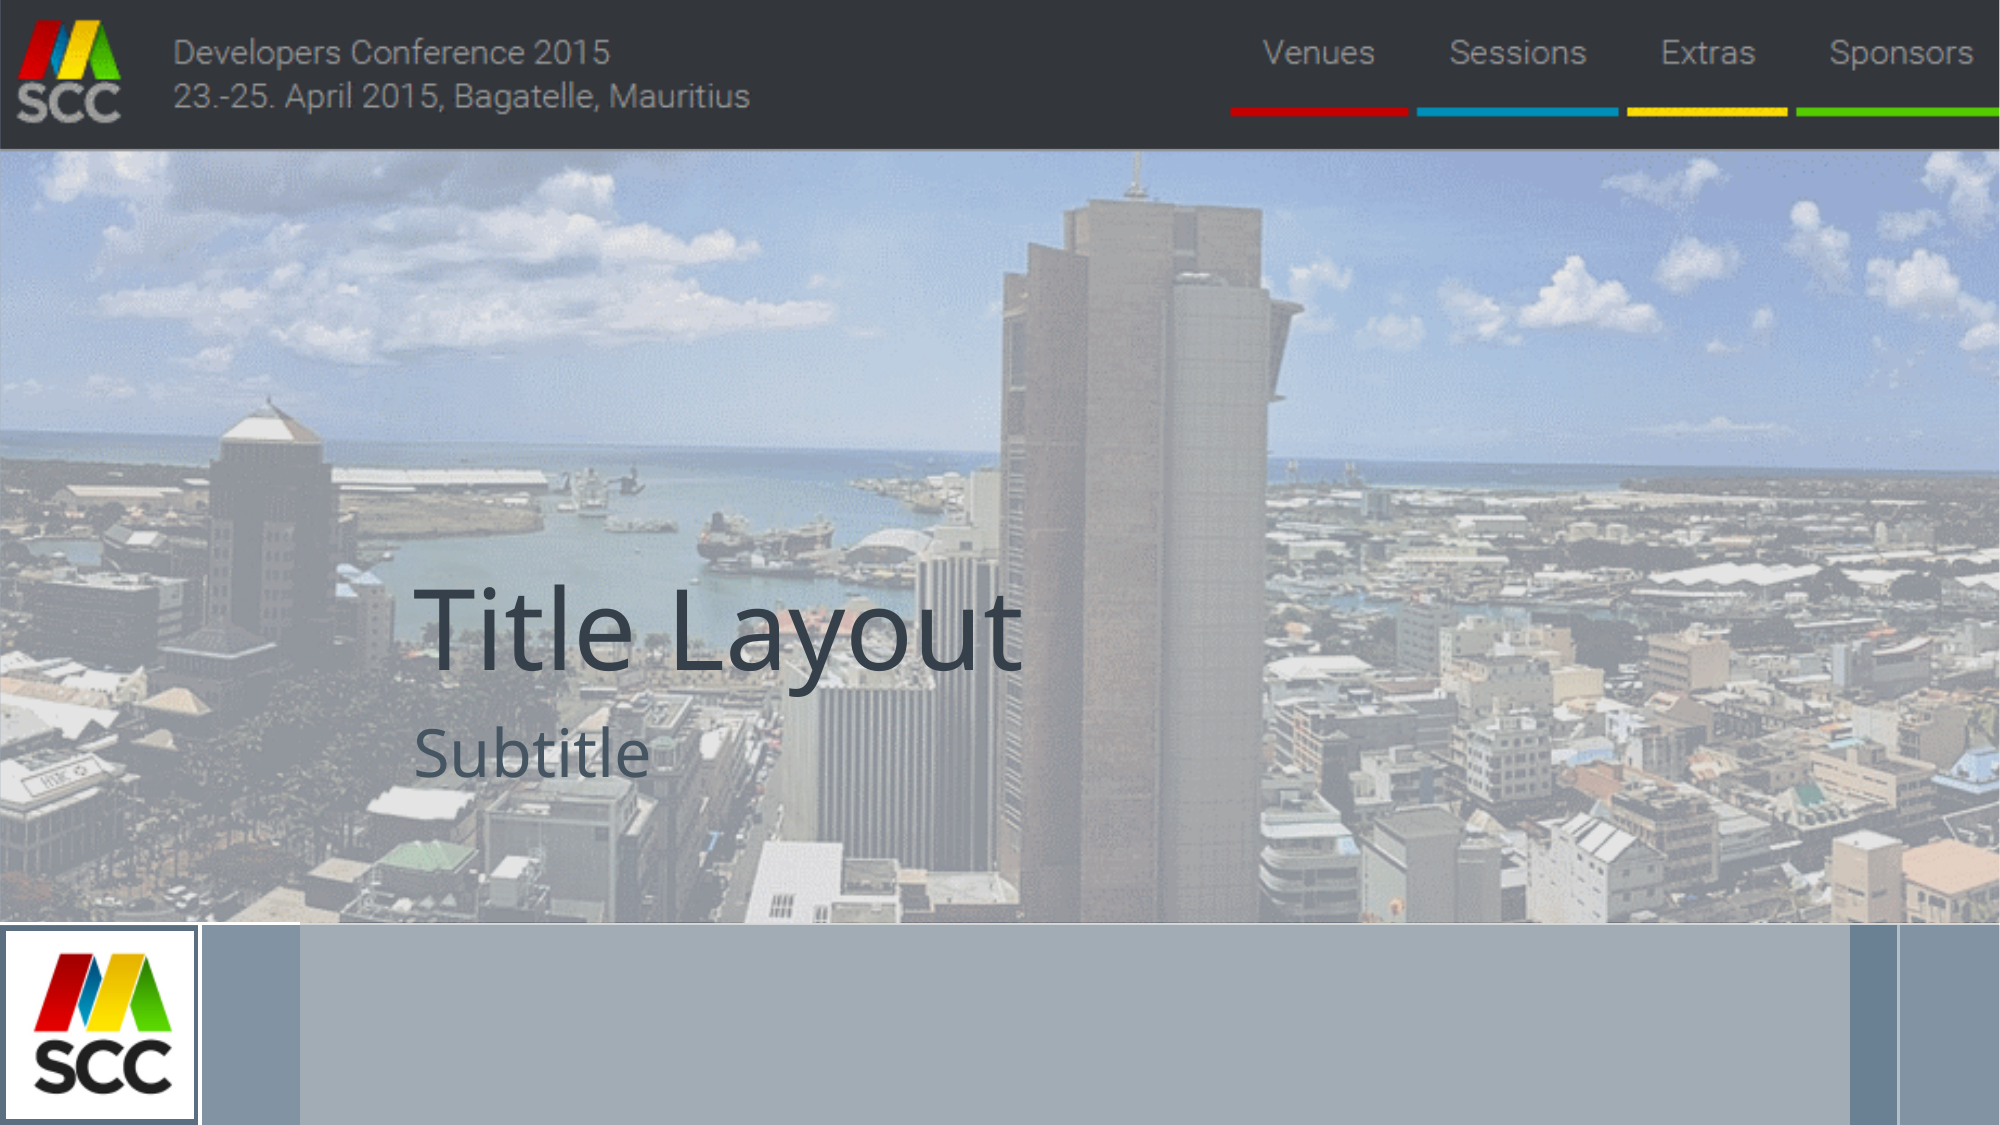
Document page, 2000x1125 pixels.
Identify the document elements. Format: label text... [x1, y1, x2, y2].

title Title Layout [398, 262, 1765, 703]
subtitle Subtitle [398, 712, 1632, 896]
